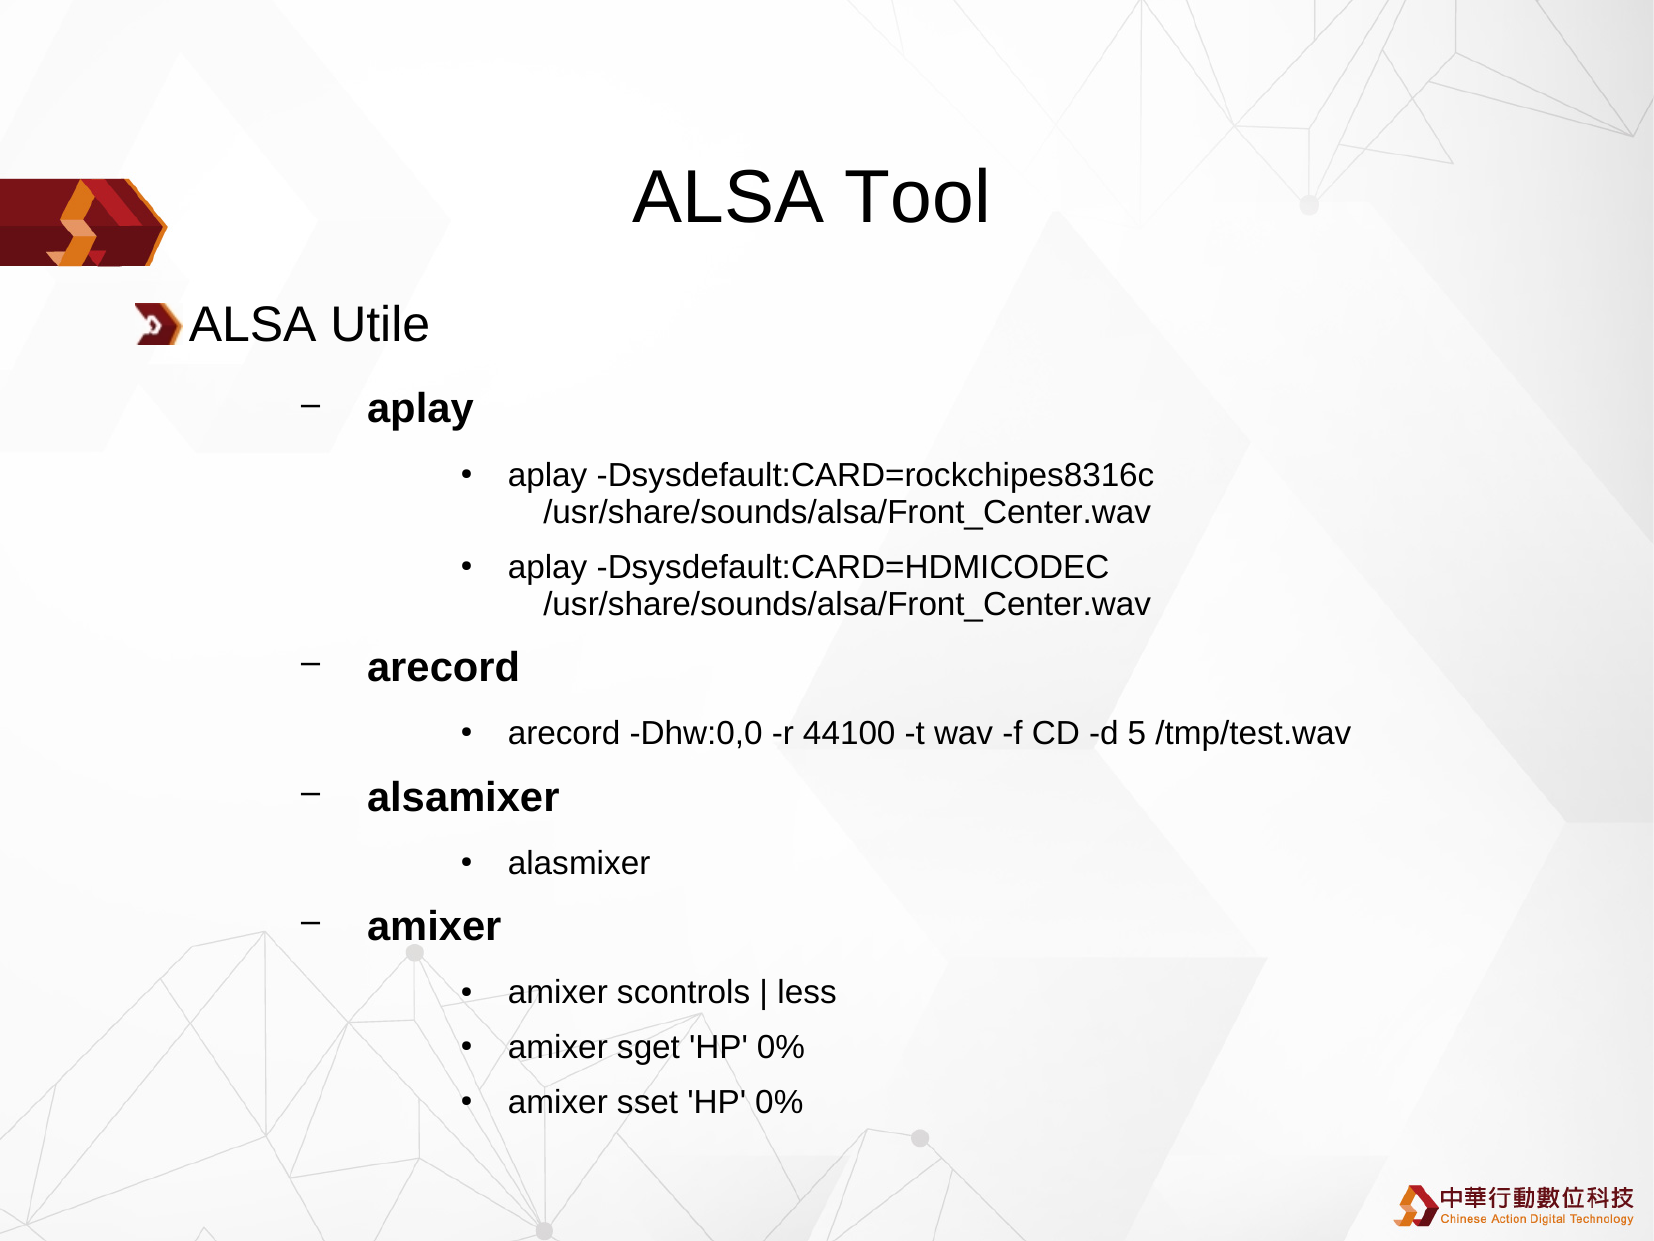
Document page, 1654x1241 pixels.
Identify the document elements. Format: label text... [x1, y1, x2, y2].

list ALSA Utile aplay aplay -Dsysdefault:CARD=rockchipes8316c /usr/share/sounds/alsa/Front_Center.wav aplay -Dsysdefault:CARD=HDMICODEC /usr/share/sounds/alsa/Front_Center.wav arecord arecord -Dhw:0,0 -r 44100 -t wav -f CD -d 5 /tmp/test.wav alsamixer alasmixer amixer amixer scontrols | less amixer sget 'HP' 0% amixer sset 'HP' 0% [118, 296, 1571, 1187]
title ALSA Tool [118, 112, 1506, 281]
picture [0, 0, 1654, 1241]
